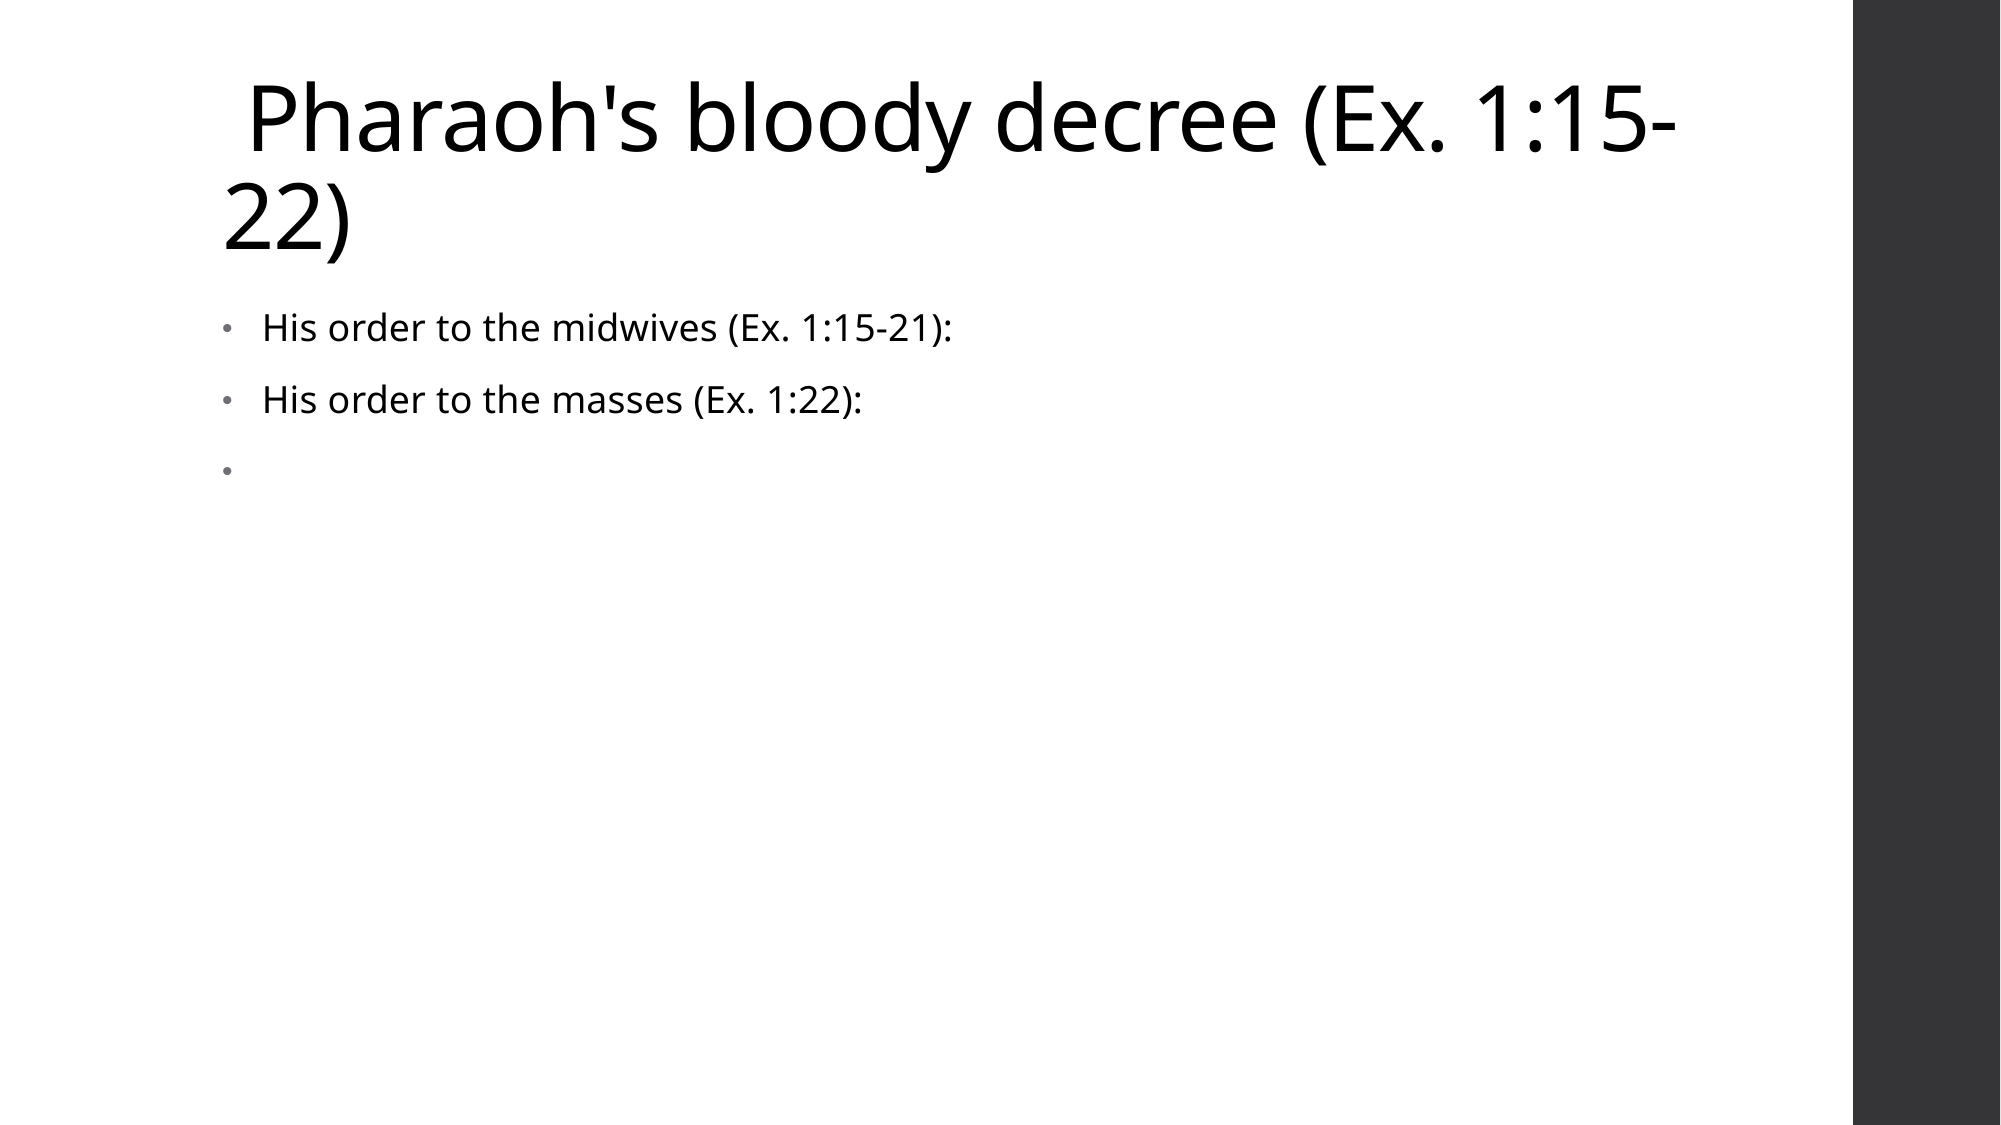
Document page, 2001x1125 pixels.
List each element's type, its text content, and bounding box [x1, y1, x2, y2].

title Pharaoh's bloody decree (Ex. 1:15-22) [206, 60, 1797, 278]
list His order to the midwives (Ex. 1:15-21): His order to the masses (Ex. 1:22): [206, 299, 1617, 1014]
